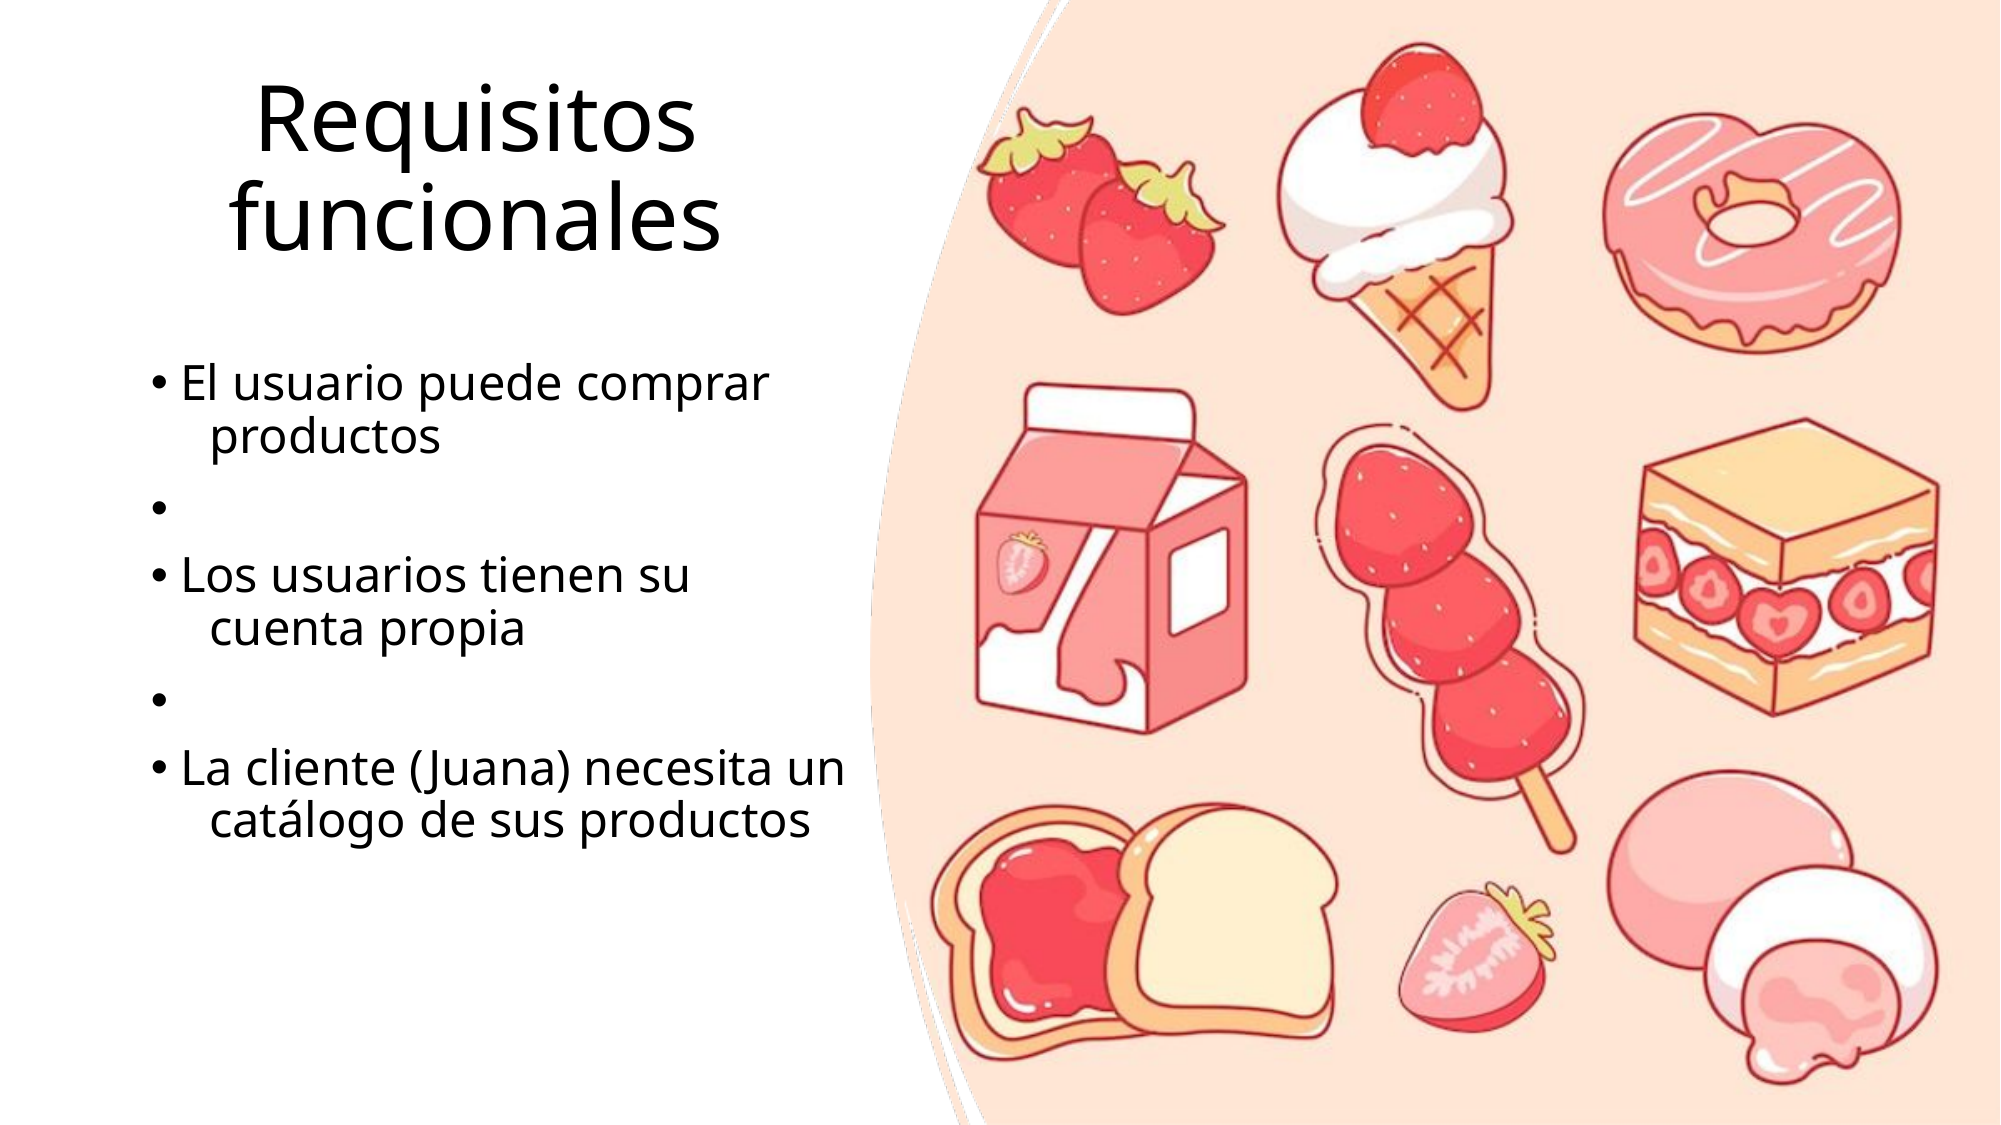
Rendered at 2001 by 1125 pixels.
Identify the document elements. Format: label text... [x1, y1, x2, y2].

title Requisitos funcionales [135, 59, 817, 283]
picture [870, 0, 2000, 1125]
list El usuario puede comprar productos Los usuarios tienen su cuenta propia La cliente (Juana) necesita un catálogo de sus productos [135, 351, 868, 902]
